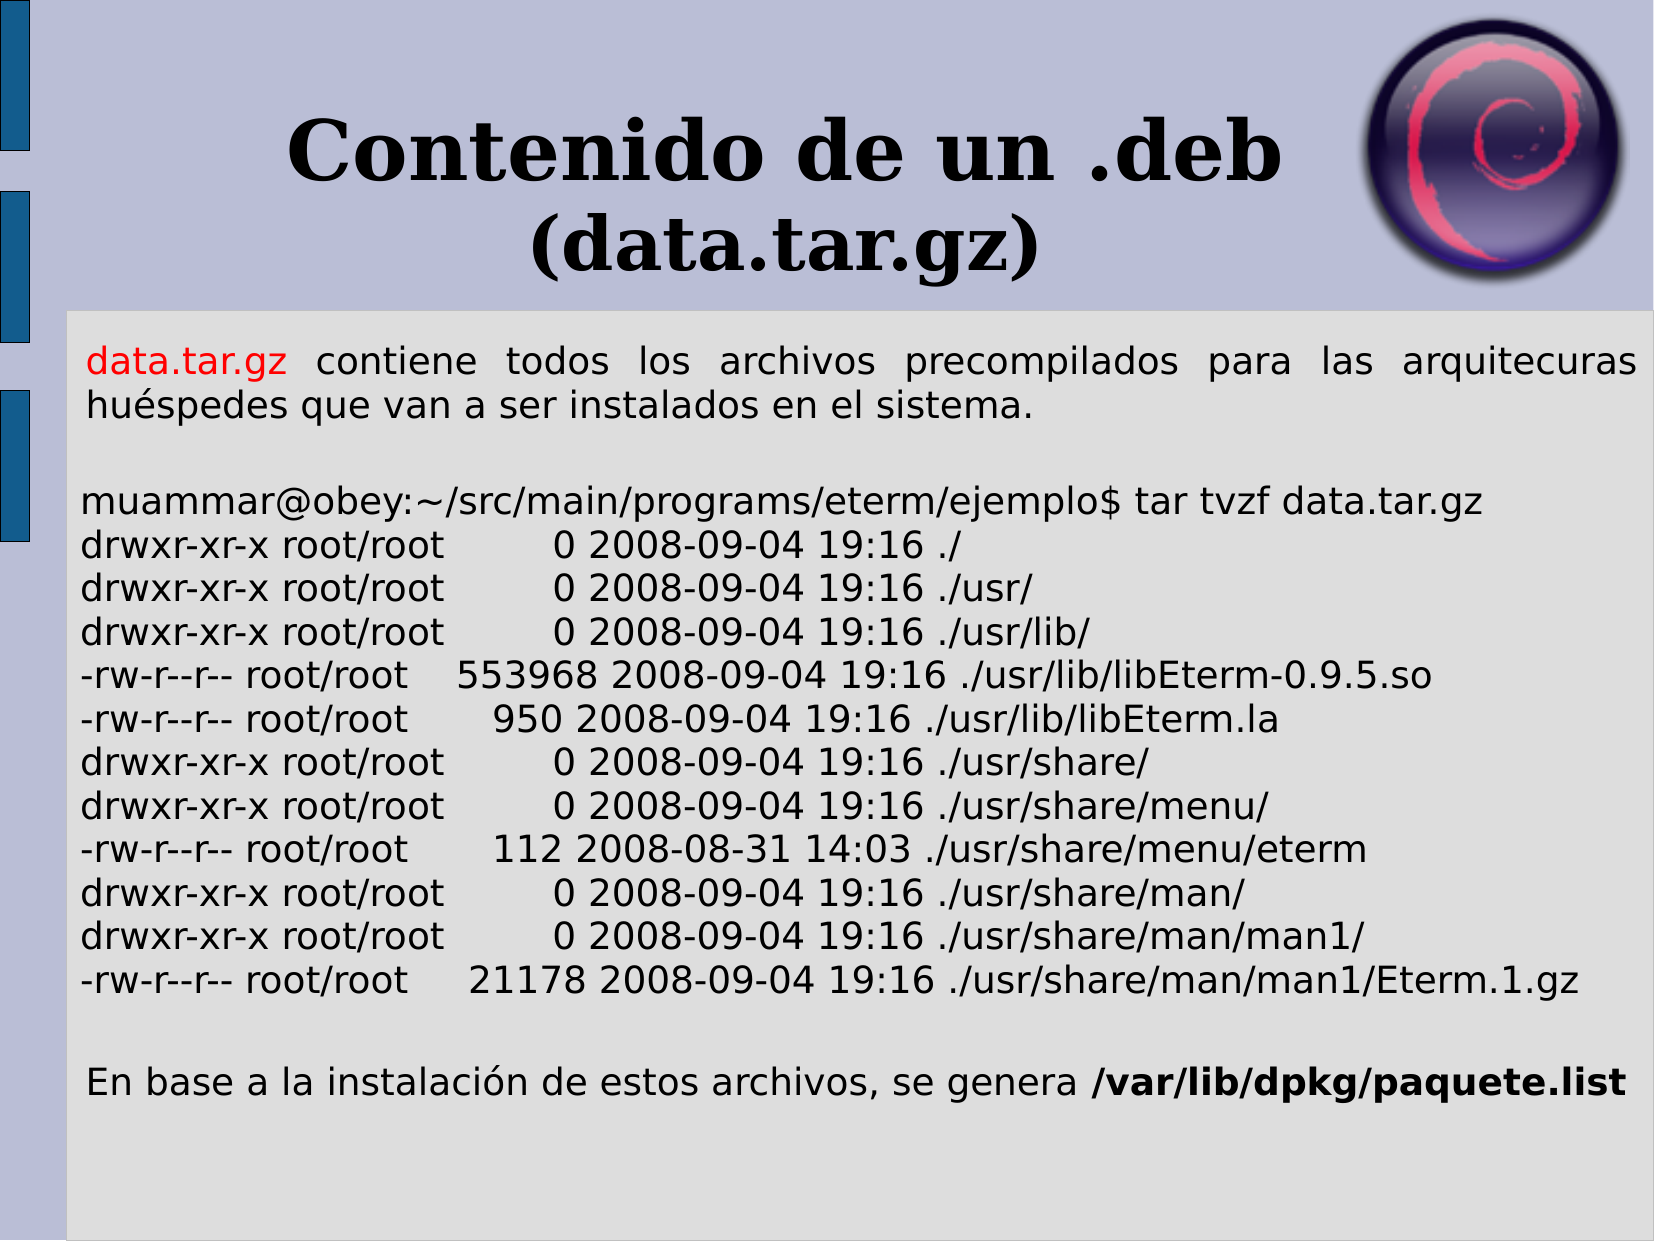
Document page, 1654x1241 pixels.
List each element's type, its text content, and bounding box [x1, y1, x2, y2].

text_box data.tar.gz contiene todos los archivos precompilados para las arquitecuras huéspedes que van a ser instalados en el sistema. [70, 332, 1654, 566]
text_box En base a la instalación de estos archivos, se genera /var/lib/dpkg/paquete.list [70, 1053, 1654, 1241]
picture [1334, 5, 1630, 302]
text_box muammar@obey:~/src/main/programs/eterm/ejemplo$ tar tvzf data.tar.gz drwxr-xr-x root/root 0 2008-09-04 19:16 ./ drwxr-xr-x root/root 0 2008-09-04 19:16 ./usr/ drwxr-xr-x root/root 0 2008-09-04 19:16 ./usr/lib/ -rw-r--r-- root/root 553968 2008-09-04 19:16 ./usr/lib/libEterm-0.9.5.so -rw-r--r-- root/root 950 2008-09-04 19:16 ./usr/lib/libEterm.la drwxr-xr-x root/root 0 2008-09-04 19:16 ./usr/share/ drwxr-xr-x root/root 0 2008-09-04 19:16 ./usr/share/menu/ -rw-r--r-- root/root 112 2008-08-31 14:03 ./usr/share/menu/eterm drwxr-xr-x root/root 0 2008-09-04 19:16 ./usr/share/man/ drwxr-xr-x root/root 0 2008-09-04 19:16 ./usr/share/man/man1/ -rw-r--r-- root/root 21178 2008-09-04 19:16 ./usr/share/man/man1/Eterm.1.gz [65, 472, 1625, 1152]
text_box Contenido de un .deb (data.tar.gz) [17, 94, 1554, 296]
